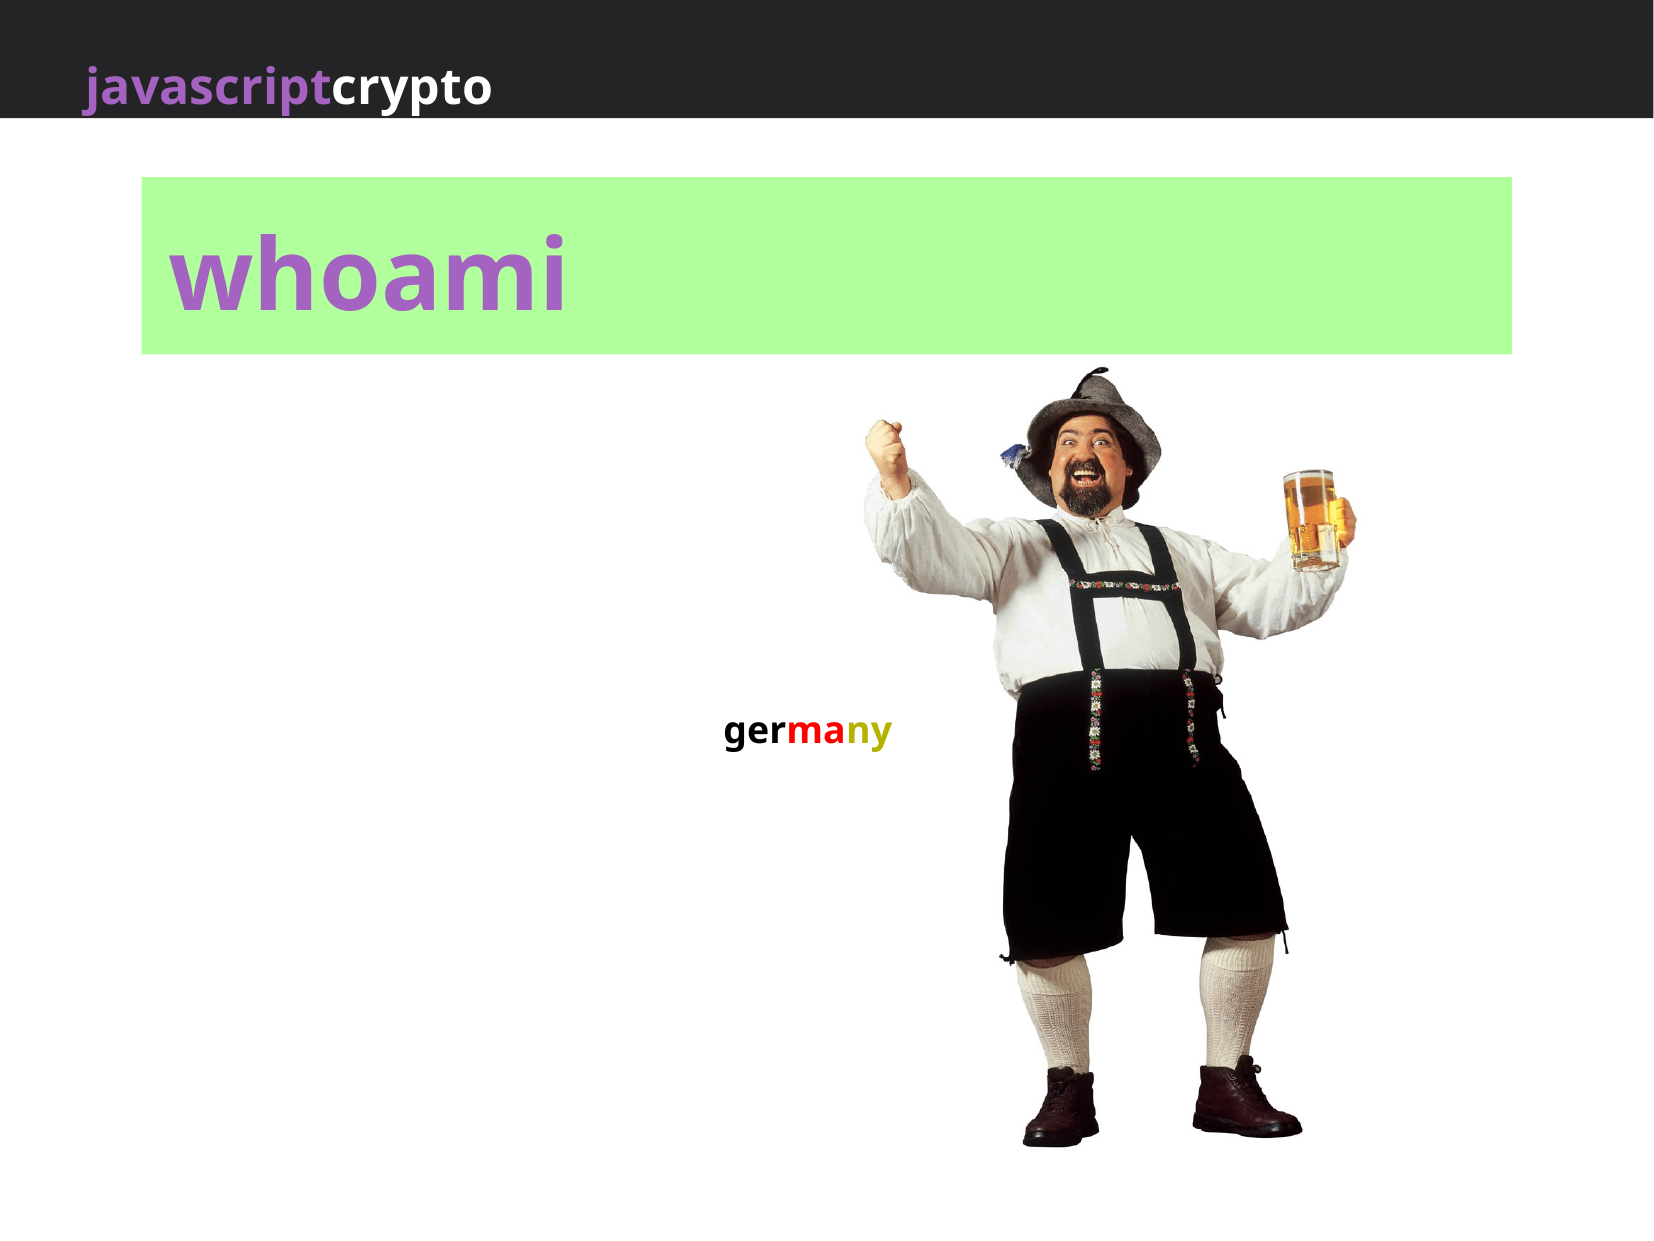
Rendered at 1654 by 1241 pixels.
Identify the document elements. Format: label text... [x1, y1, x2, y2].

picture [850, 355, 1371, 531]
text_box javascriptcrypto [70, 43, 544, 179]
text_box whoami [153, 195, 981, 331]
text_box [165, 531, 1441, 1087]
text_box [0, 0, 1654, 119]
text_box [141, 177, 1512, 355]
picture [850, 1087, 1371, 1158]
